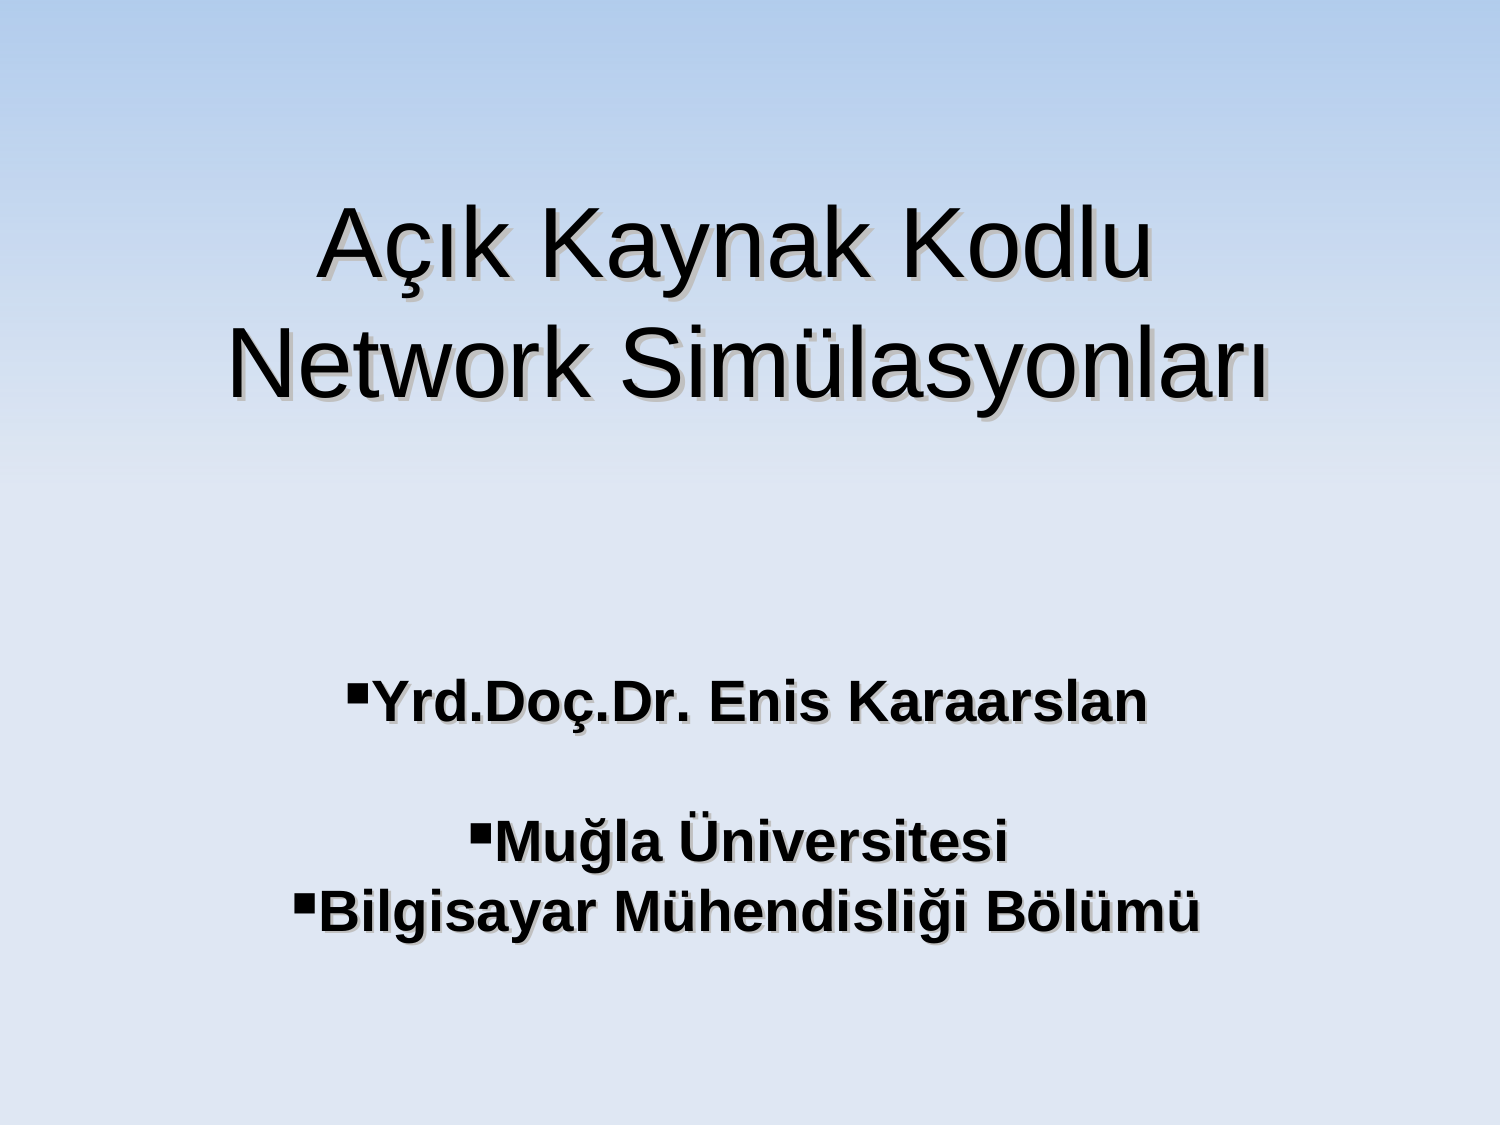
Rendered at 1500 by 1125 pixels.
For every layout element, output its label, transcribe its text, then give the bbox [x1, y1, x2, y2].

text_box Açık Kaynak Kodlu Network Simülasyonları [112, 49, 1388, 305]
picture [0, 0, 1500, 1125]
text_box Yrd.Doç.Dr. Enis Karaarslan Muğla Üniversitesi Bilgisayar Mühendisliği Bölümü [147, 515, 1347, 969]
